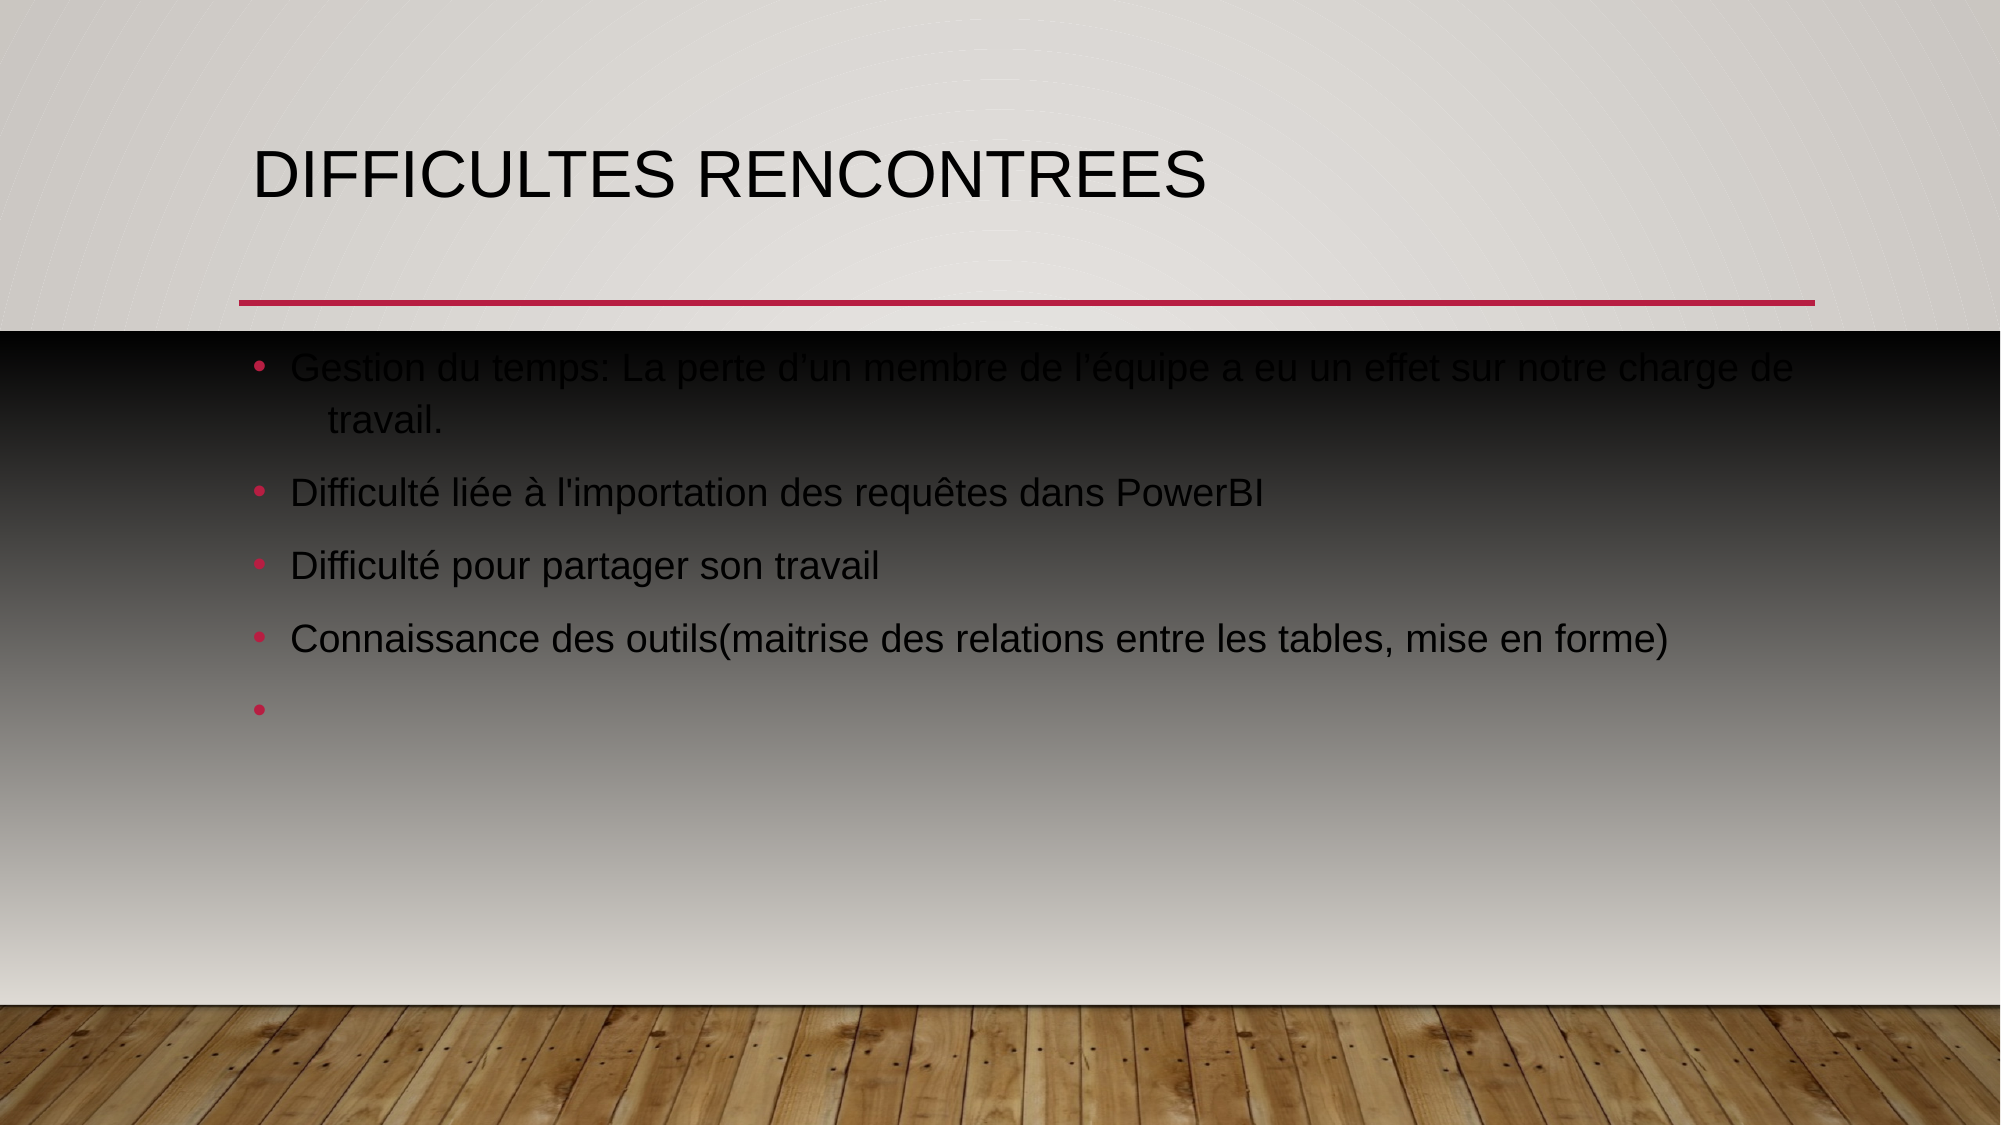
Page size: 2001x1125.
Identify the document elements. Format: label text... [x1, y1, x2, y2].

title DIFFICULTES RENCONTREES [237, 132, 1814, 306]
list Gestion du temps: La perte d’un membre de l’équipe a eu un effet sur notre charge de travail. Difficulté liée à l'importation des requêtes dans PowerBI Difficulté pour partager son travail Connaissance des outils(maitrise des relations entre les tables, mise en forme) [237, 329, 1814, 878]
